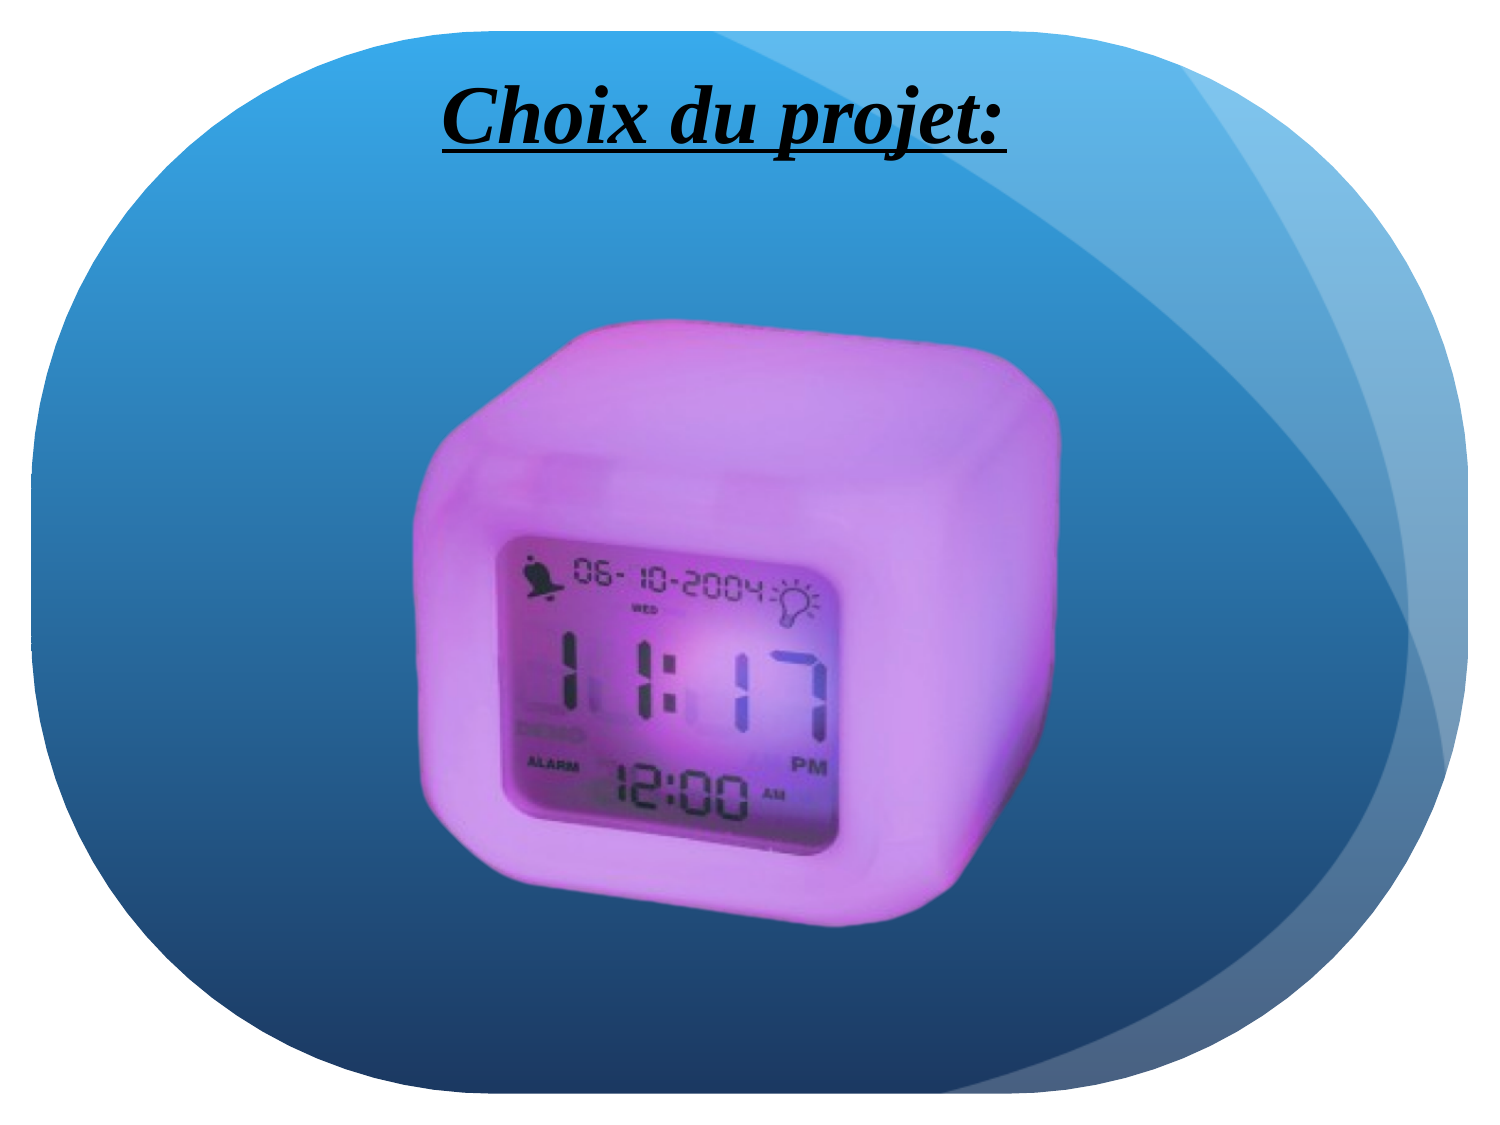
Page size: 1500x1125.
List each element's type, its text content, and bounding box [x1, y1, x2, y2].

text_box Choix du projet: [102, 0, 1347, 168]
picture [24, 30, 1473, 1094]
